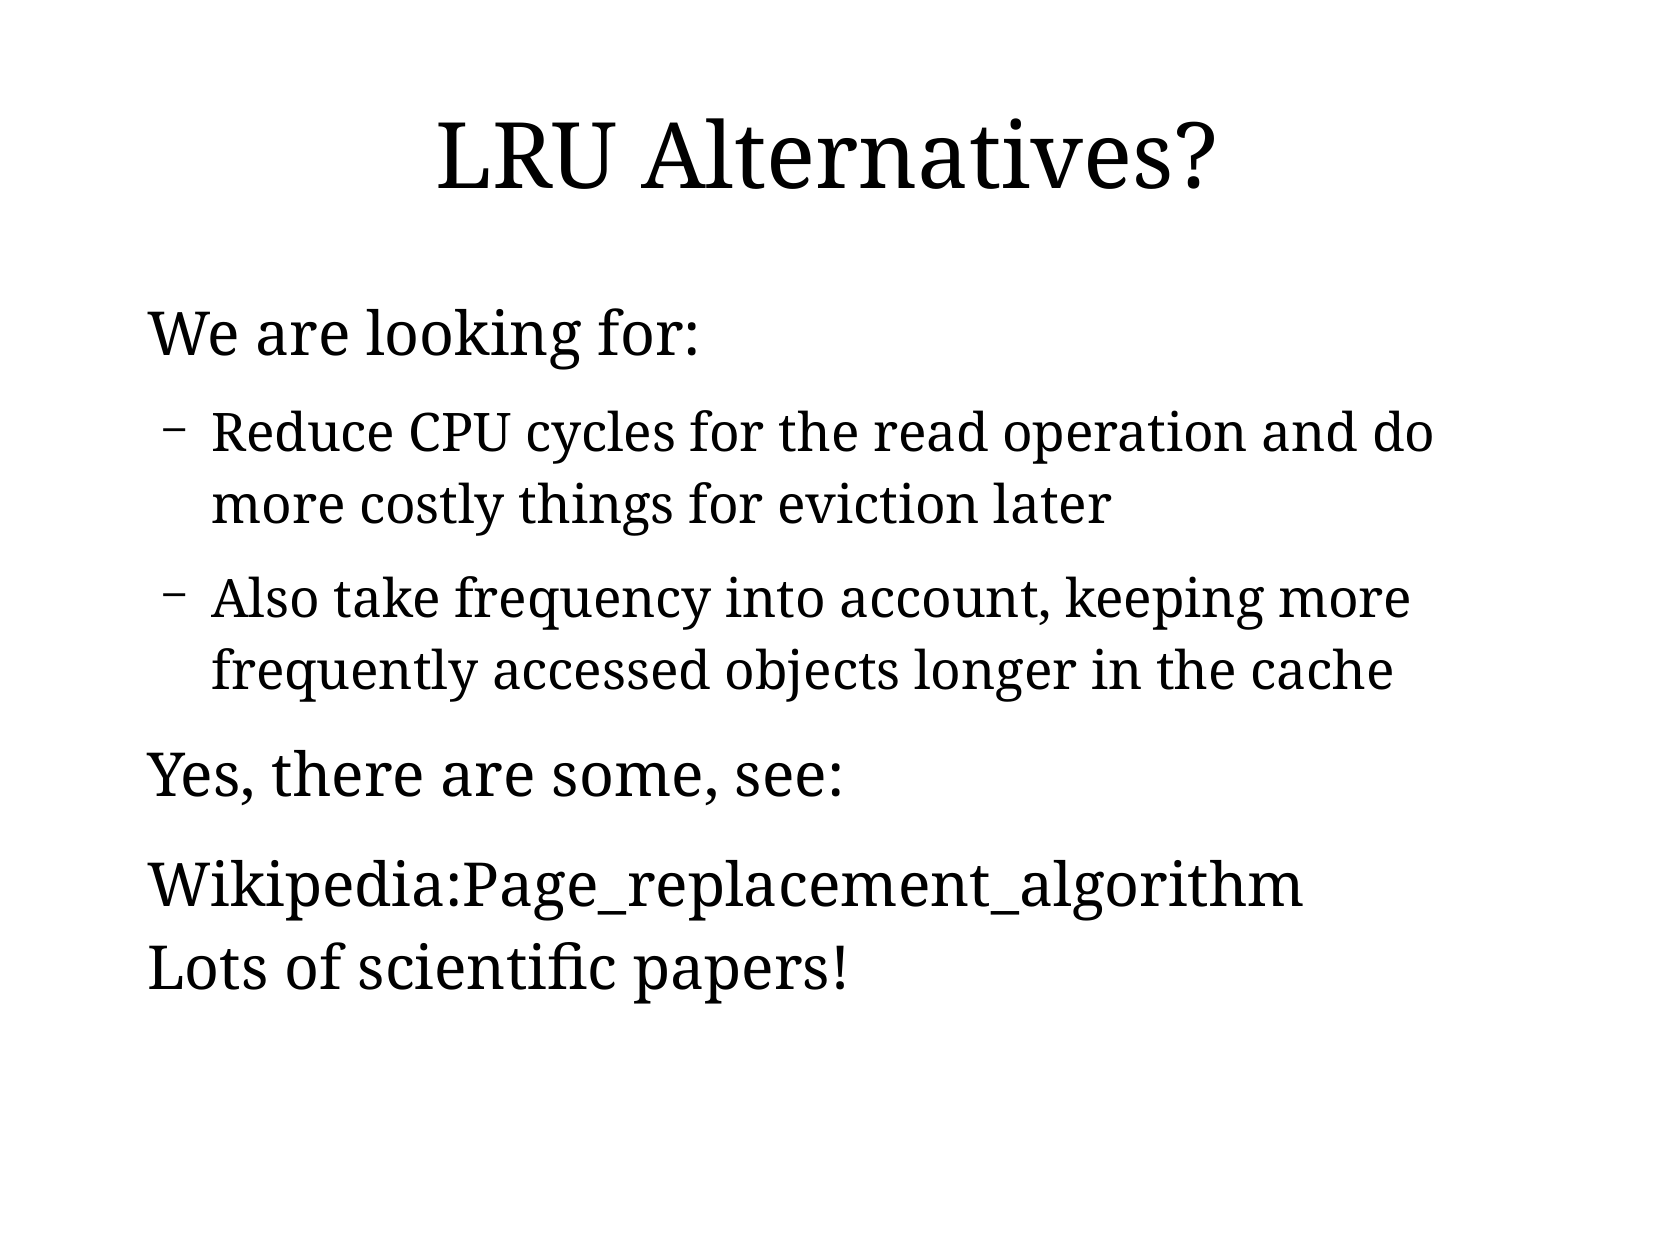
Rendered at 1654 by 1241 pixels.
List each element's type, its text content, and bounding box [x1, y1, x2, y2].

list We are looking for: Reduce CPU cycles for the read operation and do more costly things for eviction later Also take frequency into account, keeping more frequently accessed objects longer in the cache Yes, there are some, see: Wikipedia:Page_replacement_algorithm Lots of scientific papers! [82, 290, 1571, 1010]
title LRU Alternatives? [82, 49, 1571, 257]
